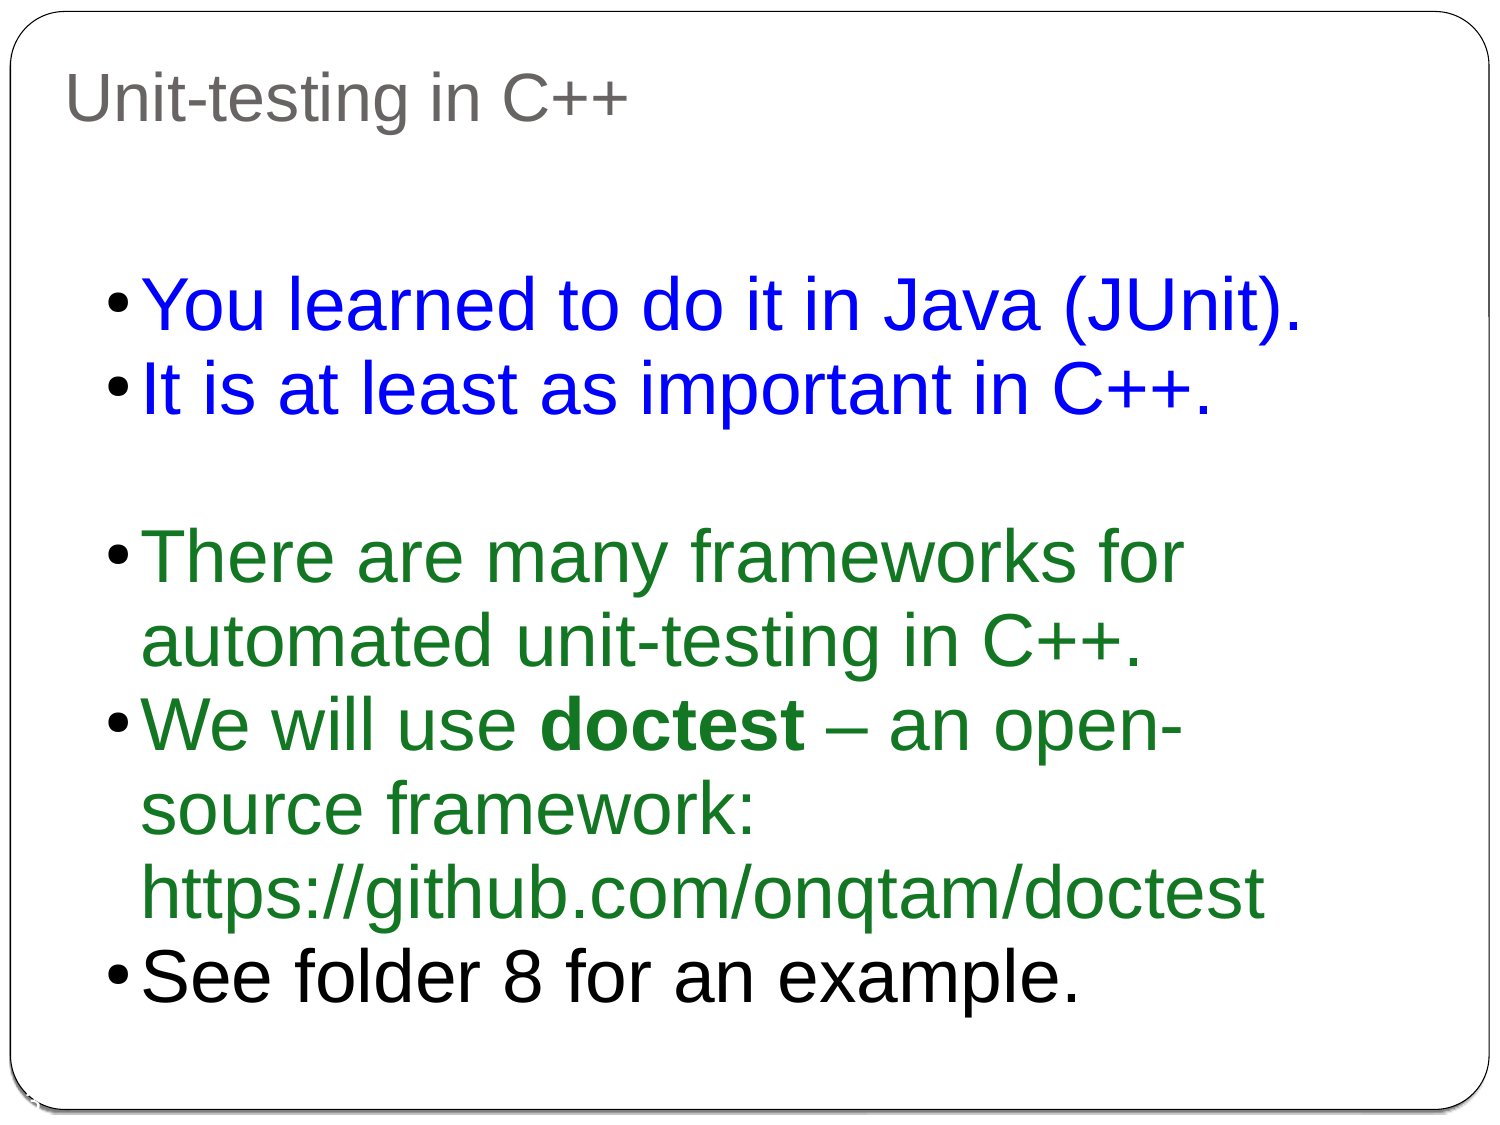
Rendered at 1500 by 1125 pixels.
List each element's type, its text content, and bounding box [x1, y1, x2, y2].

slide_number <number> [0, 1074, 50, 1125]
title Unit-testing in C++ [50, 45, 1450, 150]
text_box You learned to do it in Java (JUnit). It is at least as important in C++. There are many frameworks for automated unit-testing in C++. We will use doctest – an open-source framework: https://github.com/onqtam/doctest See folder 8 for an example. [90, 254, 1411, 1075]
